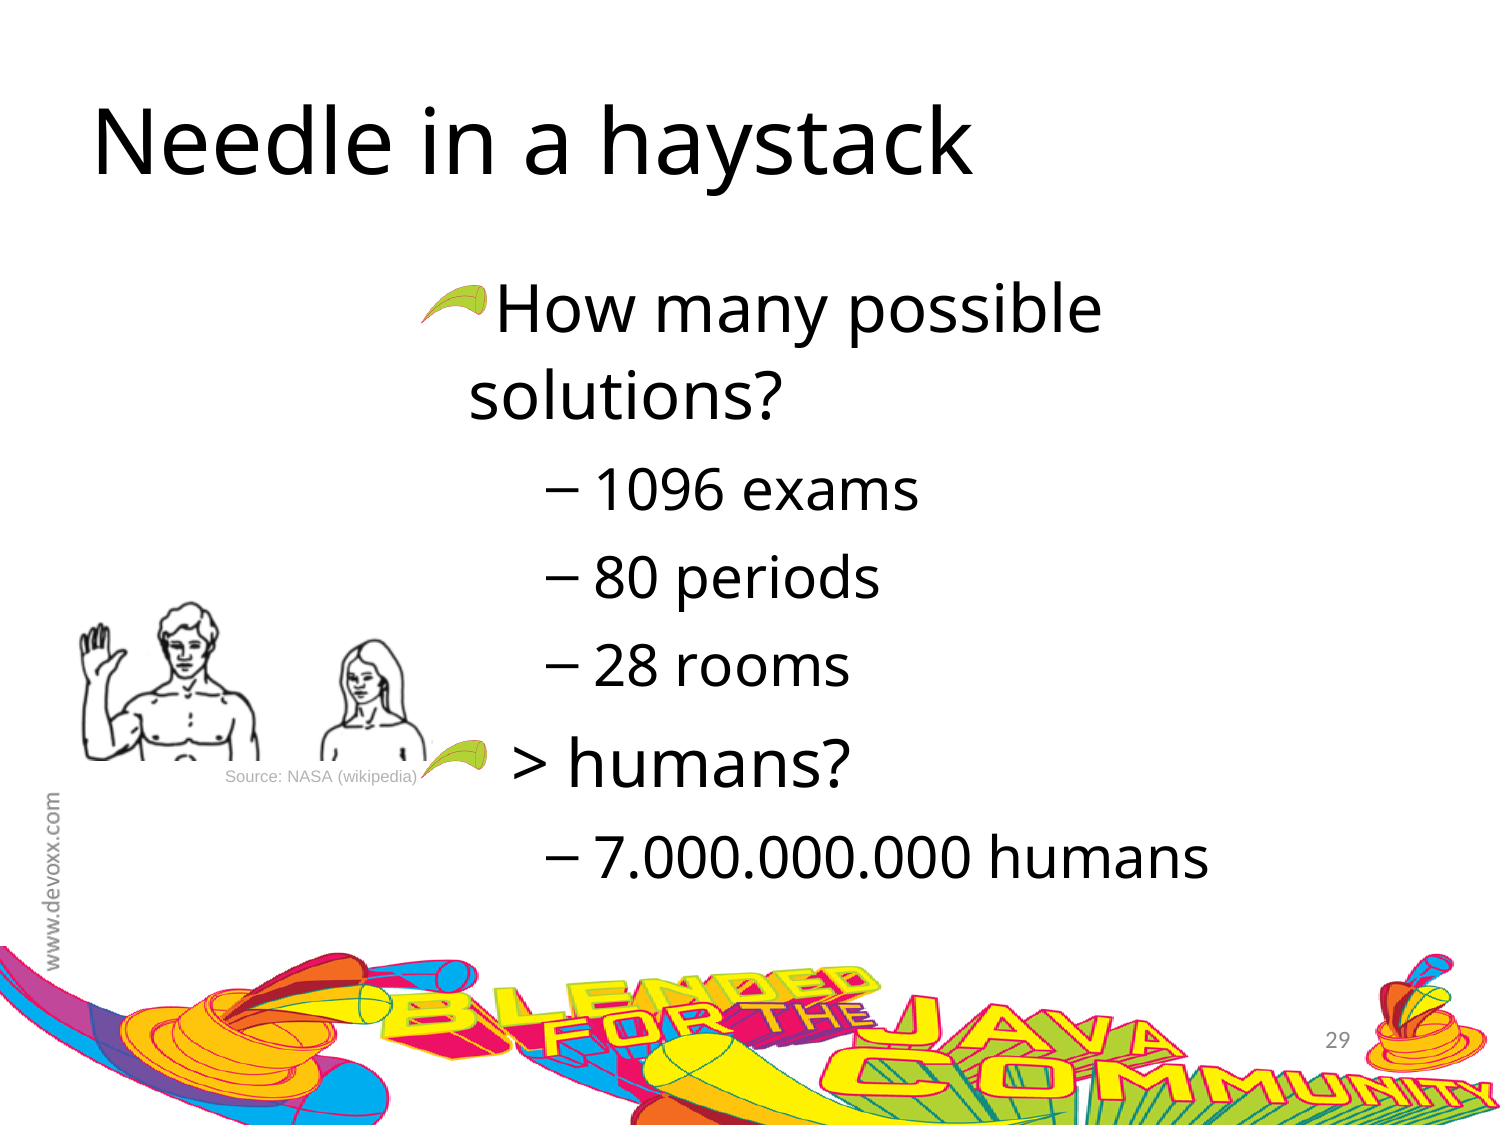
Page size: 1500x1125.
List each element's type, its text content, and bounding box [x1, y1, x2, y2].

title Needle in a haystack [75, 37, 1426, 241]
text_box Source: NASA (wikipedia) [225, 768, 418, 788]
picture [0, 599, 1500, 1125]
list How many possible solutions? 1096 exams 80 periods 28 rooms > humans? 7.000.000.000 humans [412, 262, 1426, 938]
